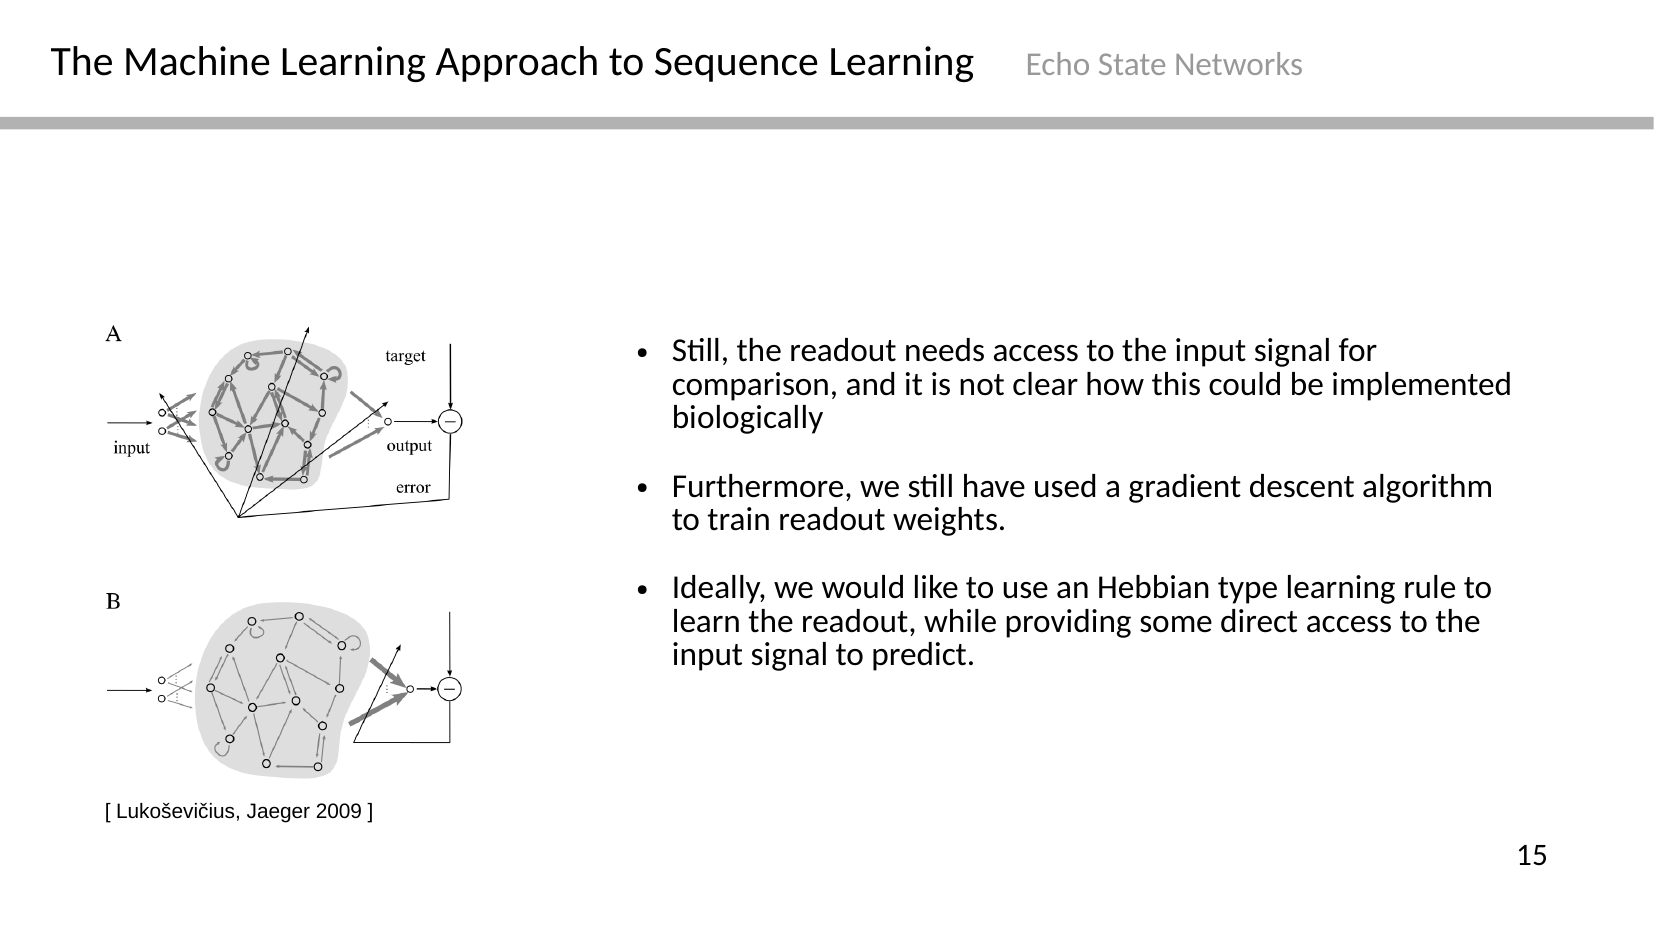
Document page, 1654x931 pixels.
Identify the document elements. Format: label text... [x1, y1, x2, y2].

text_box Still, the readout needs access to the input signal for comparison, and it is not clear how this could be implemented biologically Furthermore, we still have used a gradient descent algorithm to train readout weights. Ideally, we would like to use an Hebbian type learning rule to learn the readout, while providing some direct access to the input signal to predict. [636, 336, 1531, 796]
picture [82, 315, 473, 527]
text_box <number> [1501, 835, 1654, 906]
text_box [ Lukoševičius, Jaeger 2009 ] [90, 792, 586, 841]
text_box The Machine Learning Approach to Sequence Learning Echo State Networks [35, 37, 1516, 94]
picture [80, 582, 471, 794]
